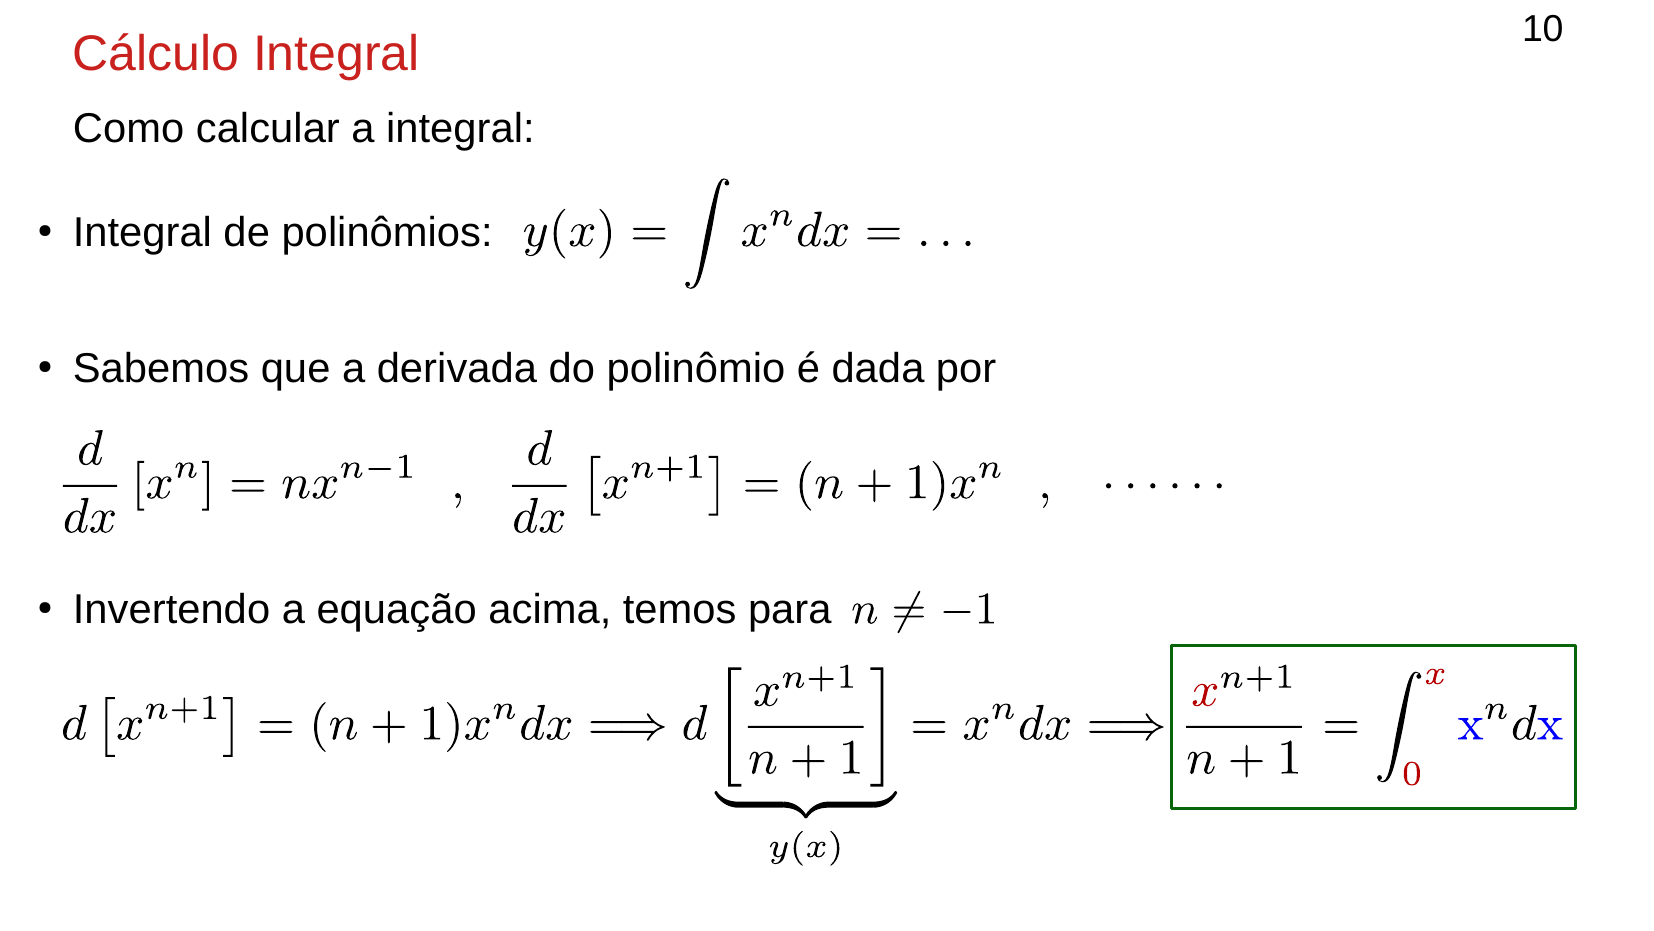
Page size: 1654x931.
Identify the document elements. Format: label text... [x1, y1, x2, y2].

text_box Cálculo Integral Como calcular a integral: Integral de polinômios: Sabemos que a derivada do polinômio é dada por Invertendo a equação acima, temos para [22, 0, 1618, 640]
picture [61, 664, 1563, 866]
picture [1173, 664, 1563, 807]
picture [849, 589, 996, 635]
picture [520, 176, 973, 291]
text_box <number> [1507, 0, 1654, 71]
picture [60, 428, 1224, 535]
